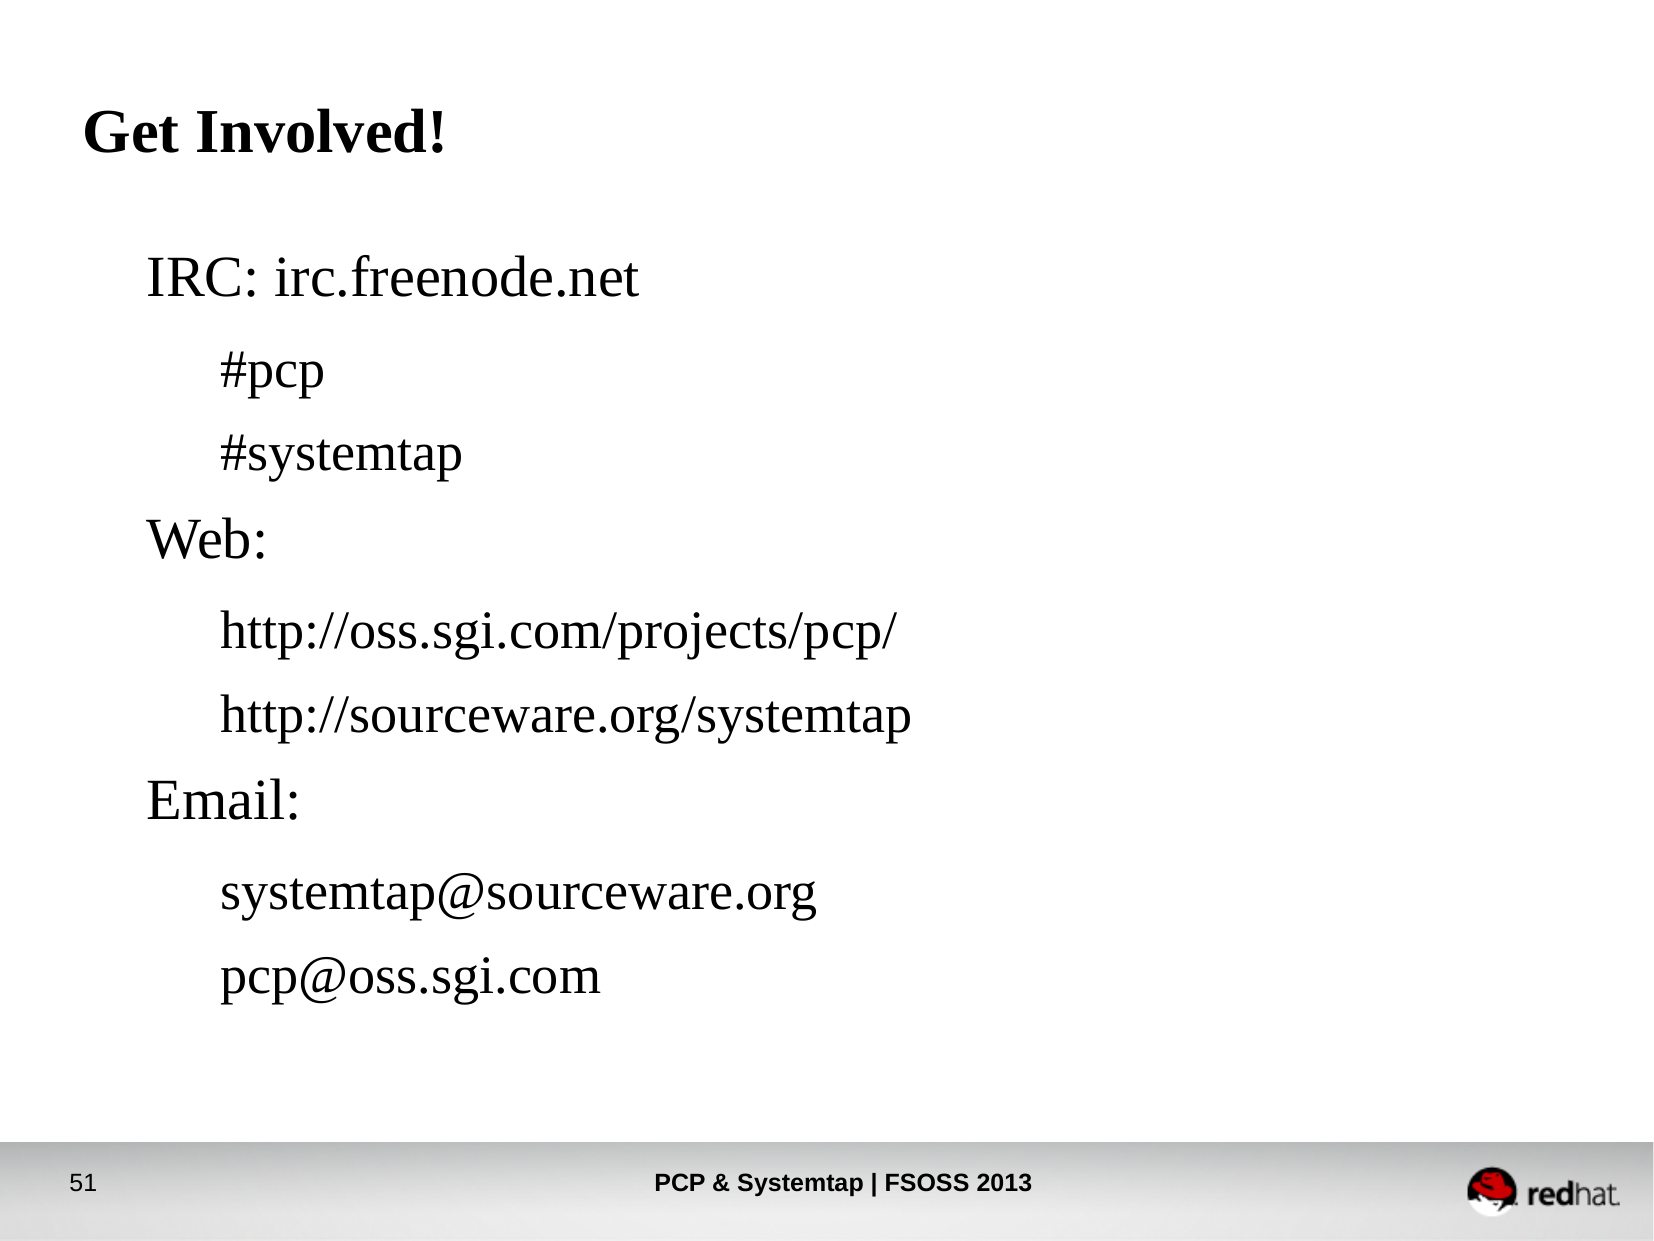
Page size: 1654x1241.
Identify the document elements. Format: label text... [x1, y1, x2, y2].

title Get Involved! [82, 37, 1571, 226]
picture [0, 1142, 1654, 1241]
list IRC: irc.freenode.net #pcp #systemtap Web: http://oss.sgi.com/projects/pcp/ http://sourceware.org/systemtap Email: systemtap@sourceware.org pcp@oss.sgi.com [86, 244, 1576, 1039]
